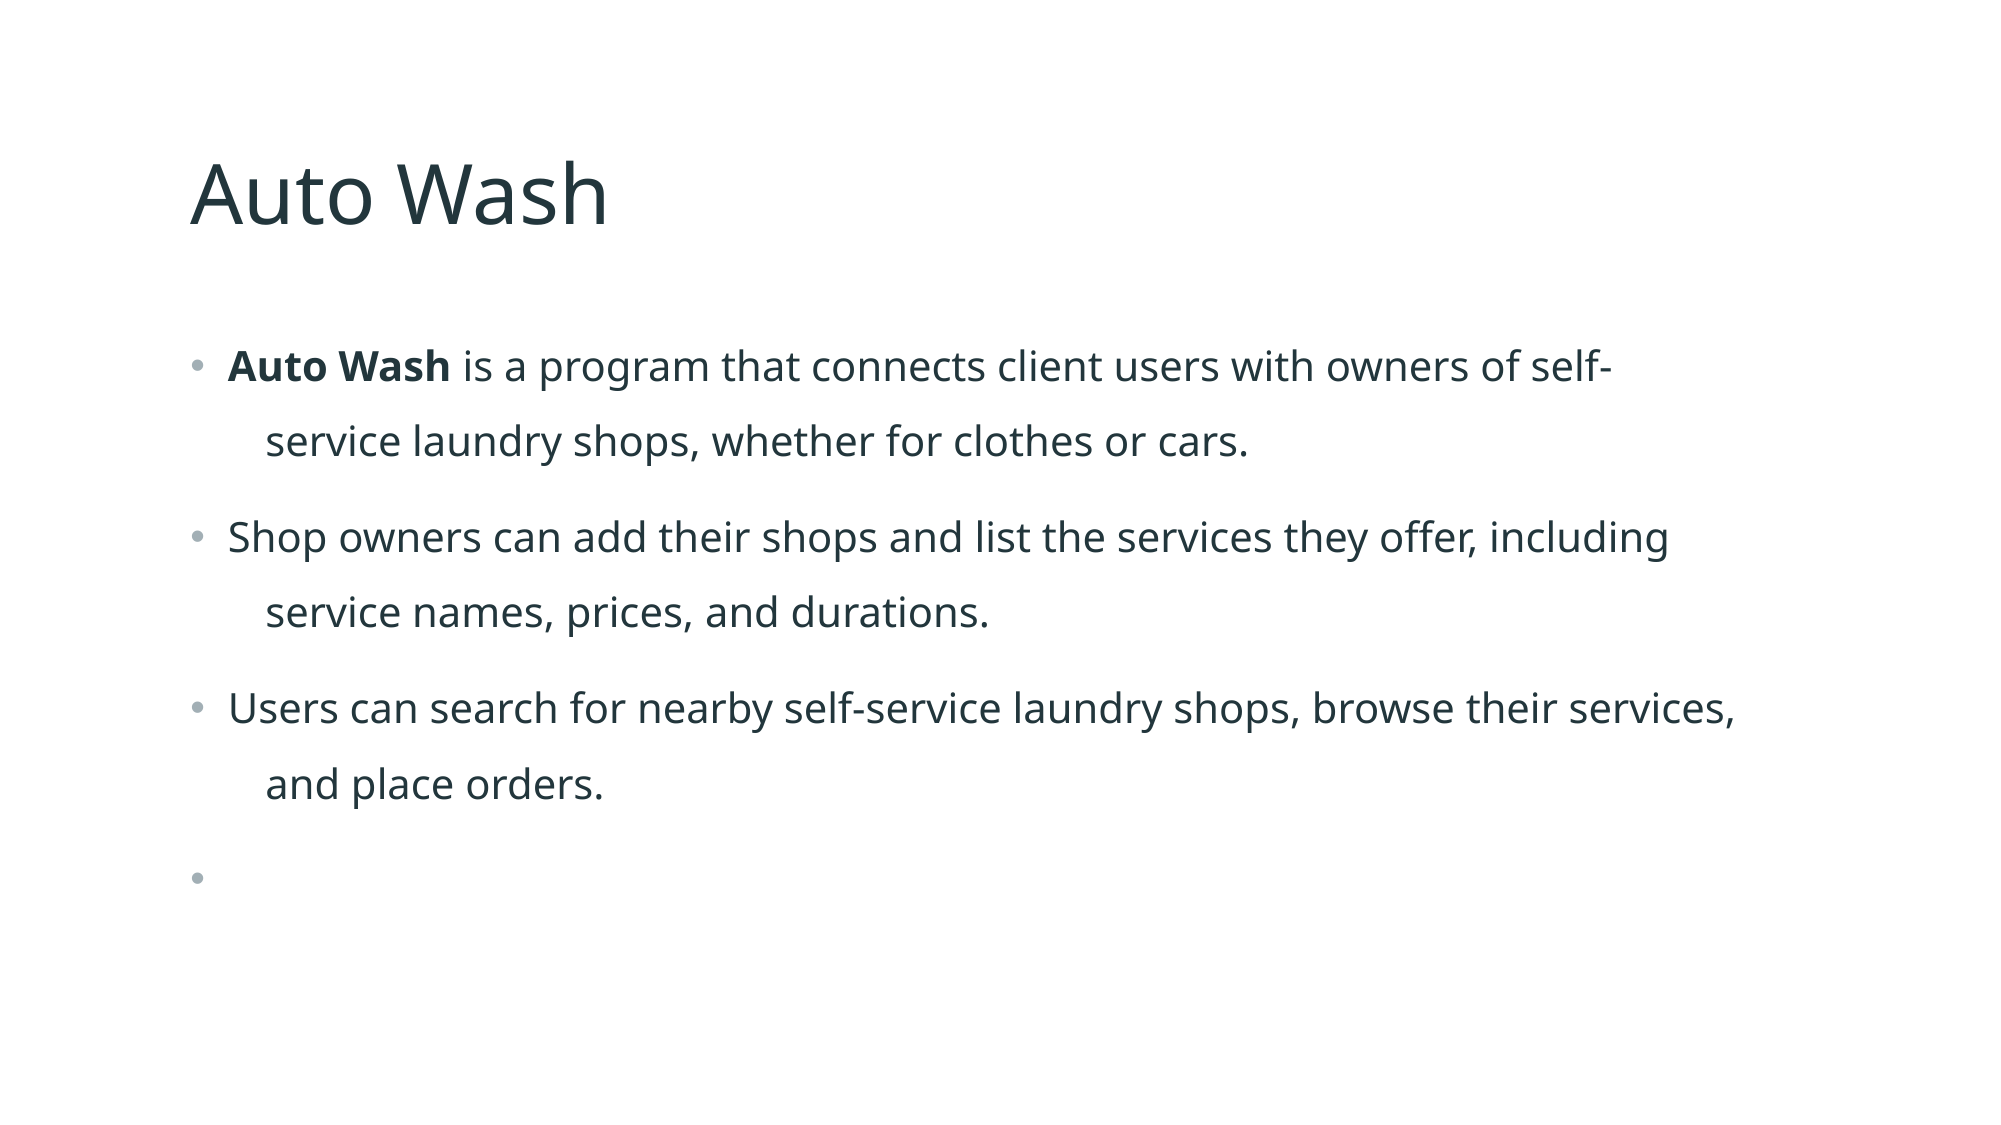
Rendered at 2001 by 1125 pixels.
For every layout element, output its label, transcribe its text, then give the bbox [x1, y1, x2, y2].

list Auto Wash is a program that connects client users with owners of self-service laundry shops, whether for clothes or cars. Shop owners can add their shops and list the services they offer, including service names, prices, and durations. Users can search for nearby self-service laundry shops, browse their services, and place orders. [175, 307, 1756, 1022]
title Auto Wash [175, 82, 1756, 300]
